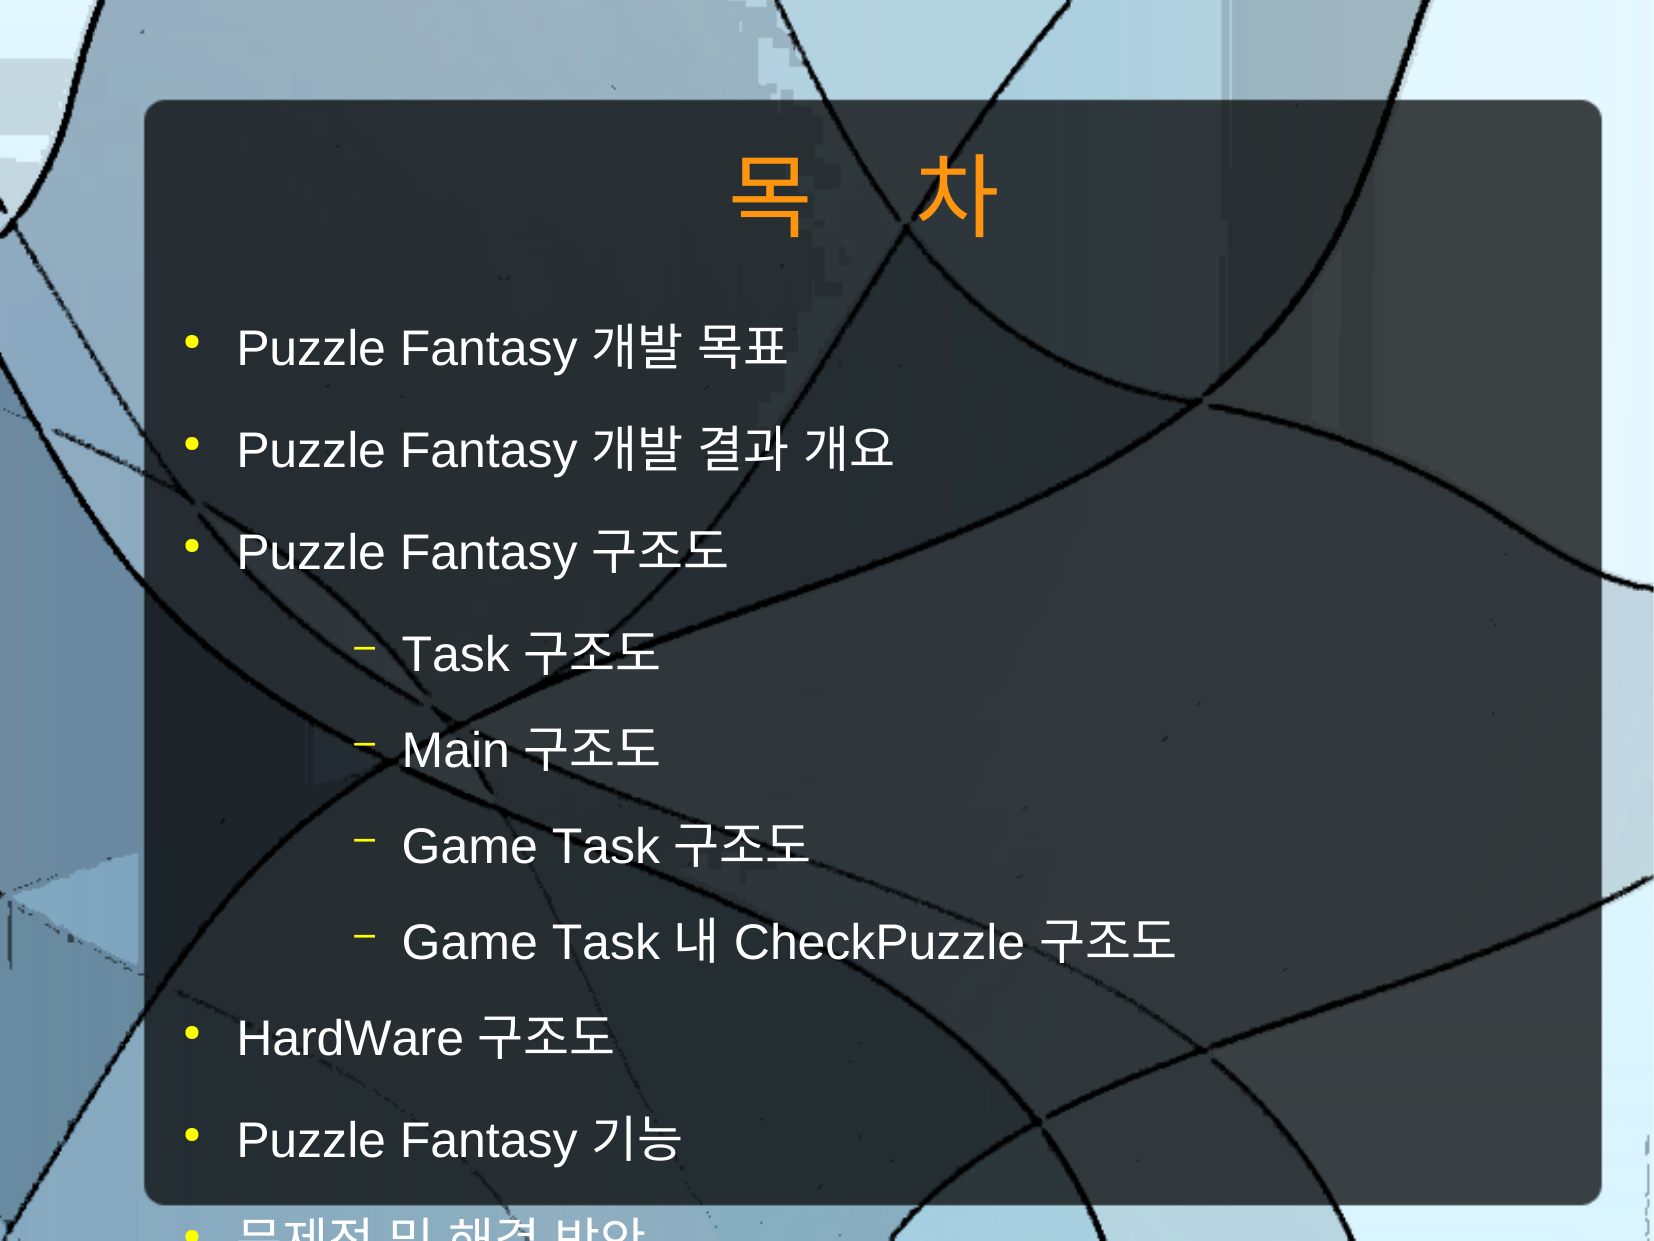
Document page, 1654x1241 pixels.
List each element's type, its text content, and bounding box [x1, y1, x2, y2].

list Puzzle Fantasy 개발 목표 Puzzle Fantasy 개발 결과 개요 Puzzle Fantasy 구조도 Task 구조도 Main 구조도 Game Task 구조도 Game Task 내 CheckPuzzle 구조도 HardWare 구조도 Puzzle Fantasy 기능 문제점 및 해결 방안 [165, 307, 1621, 1241]
picture [0, 0, 1654, 1241]
title 목 차 [165, 82, 1589, 299]
